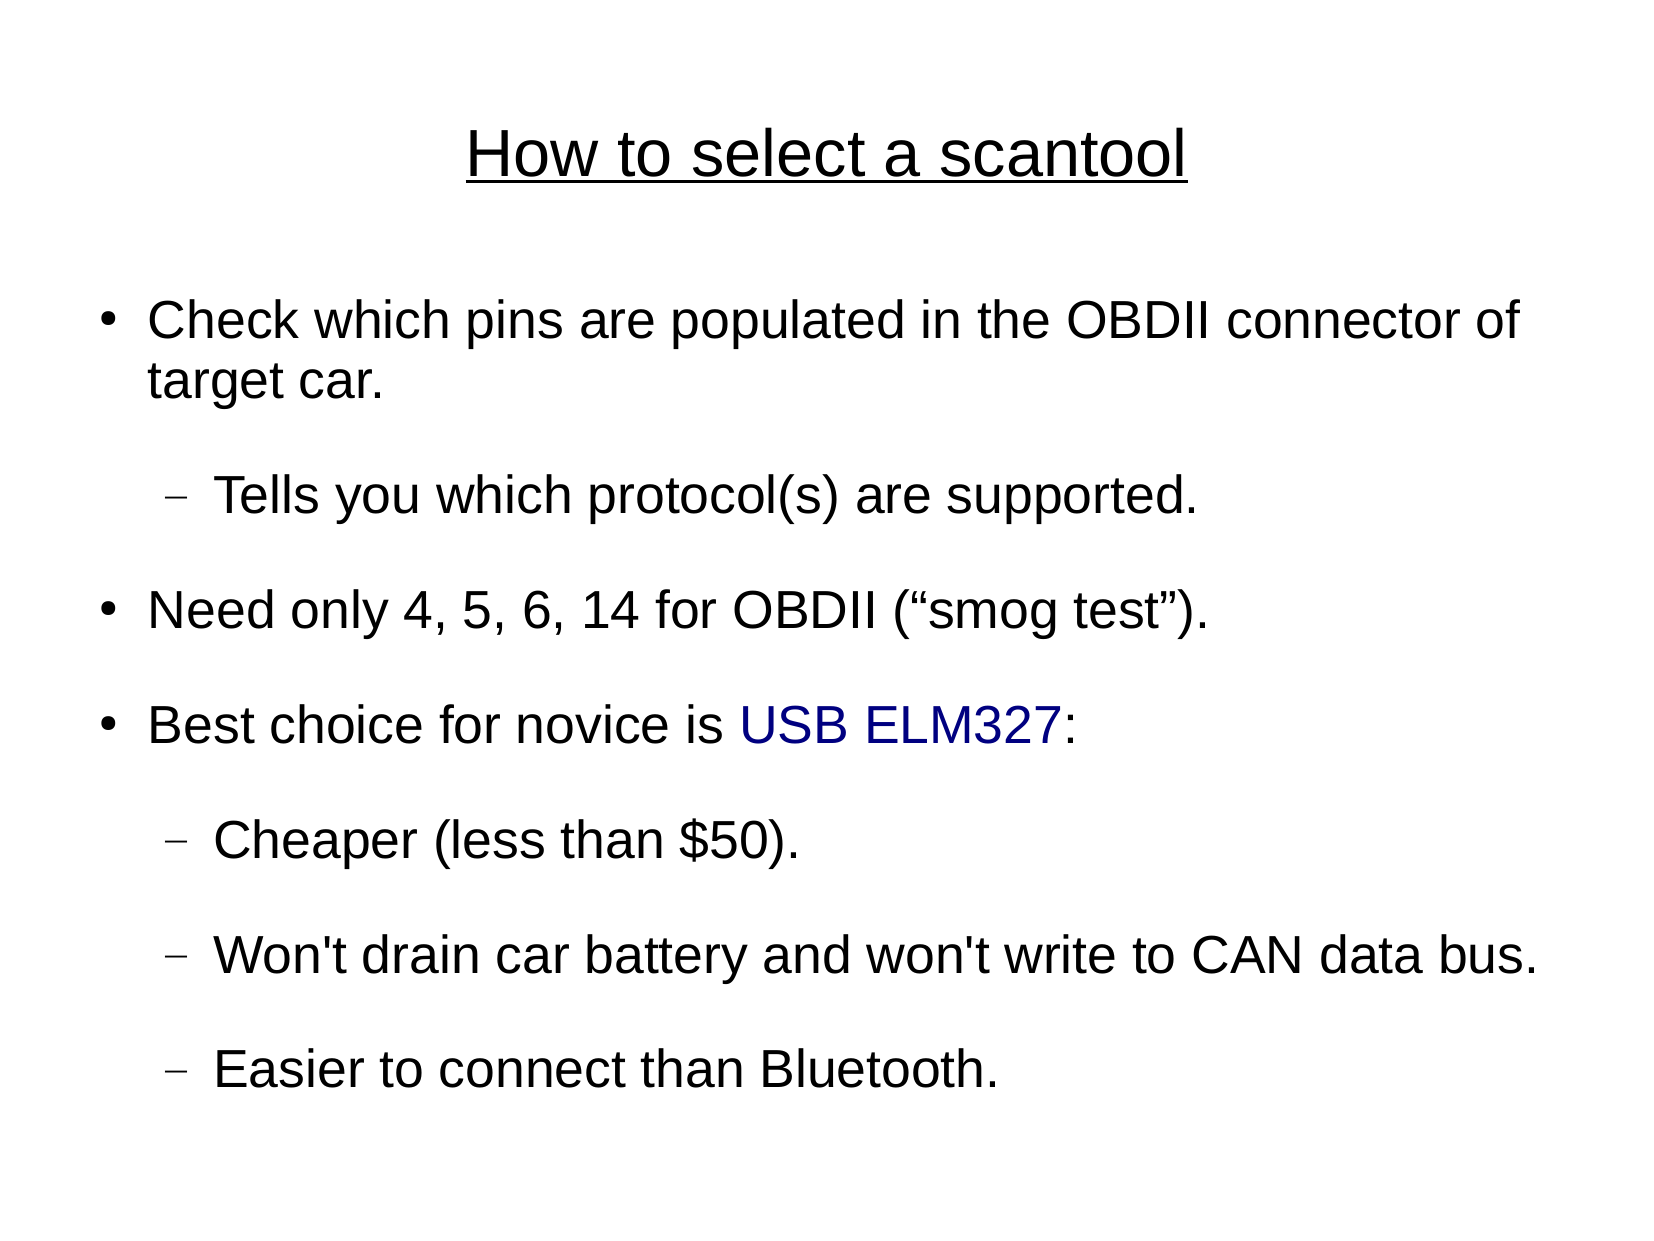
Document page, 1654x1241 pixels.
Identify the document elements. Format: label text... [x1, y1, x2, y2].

list Check which pins are populated in the OBDII connector of target car. Tells you which protocol(s) are supported. Need only 4, 5, 6, 14 for OBDII (“smog test”). Best choice for novice is USB ELM327: Cheaper (less than $50). Won't drain car battery and won't write to CAN data bus. Easier to connect than Bluetooth. [82, 290, 1571, 1109]
title How to select a scantool [82, 49, 1571, 257]
